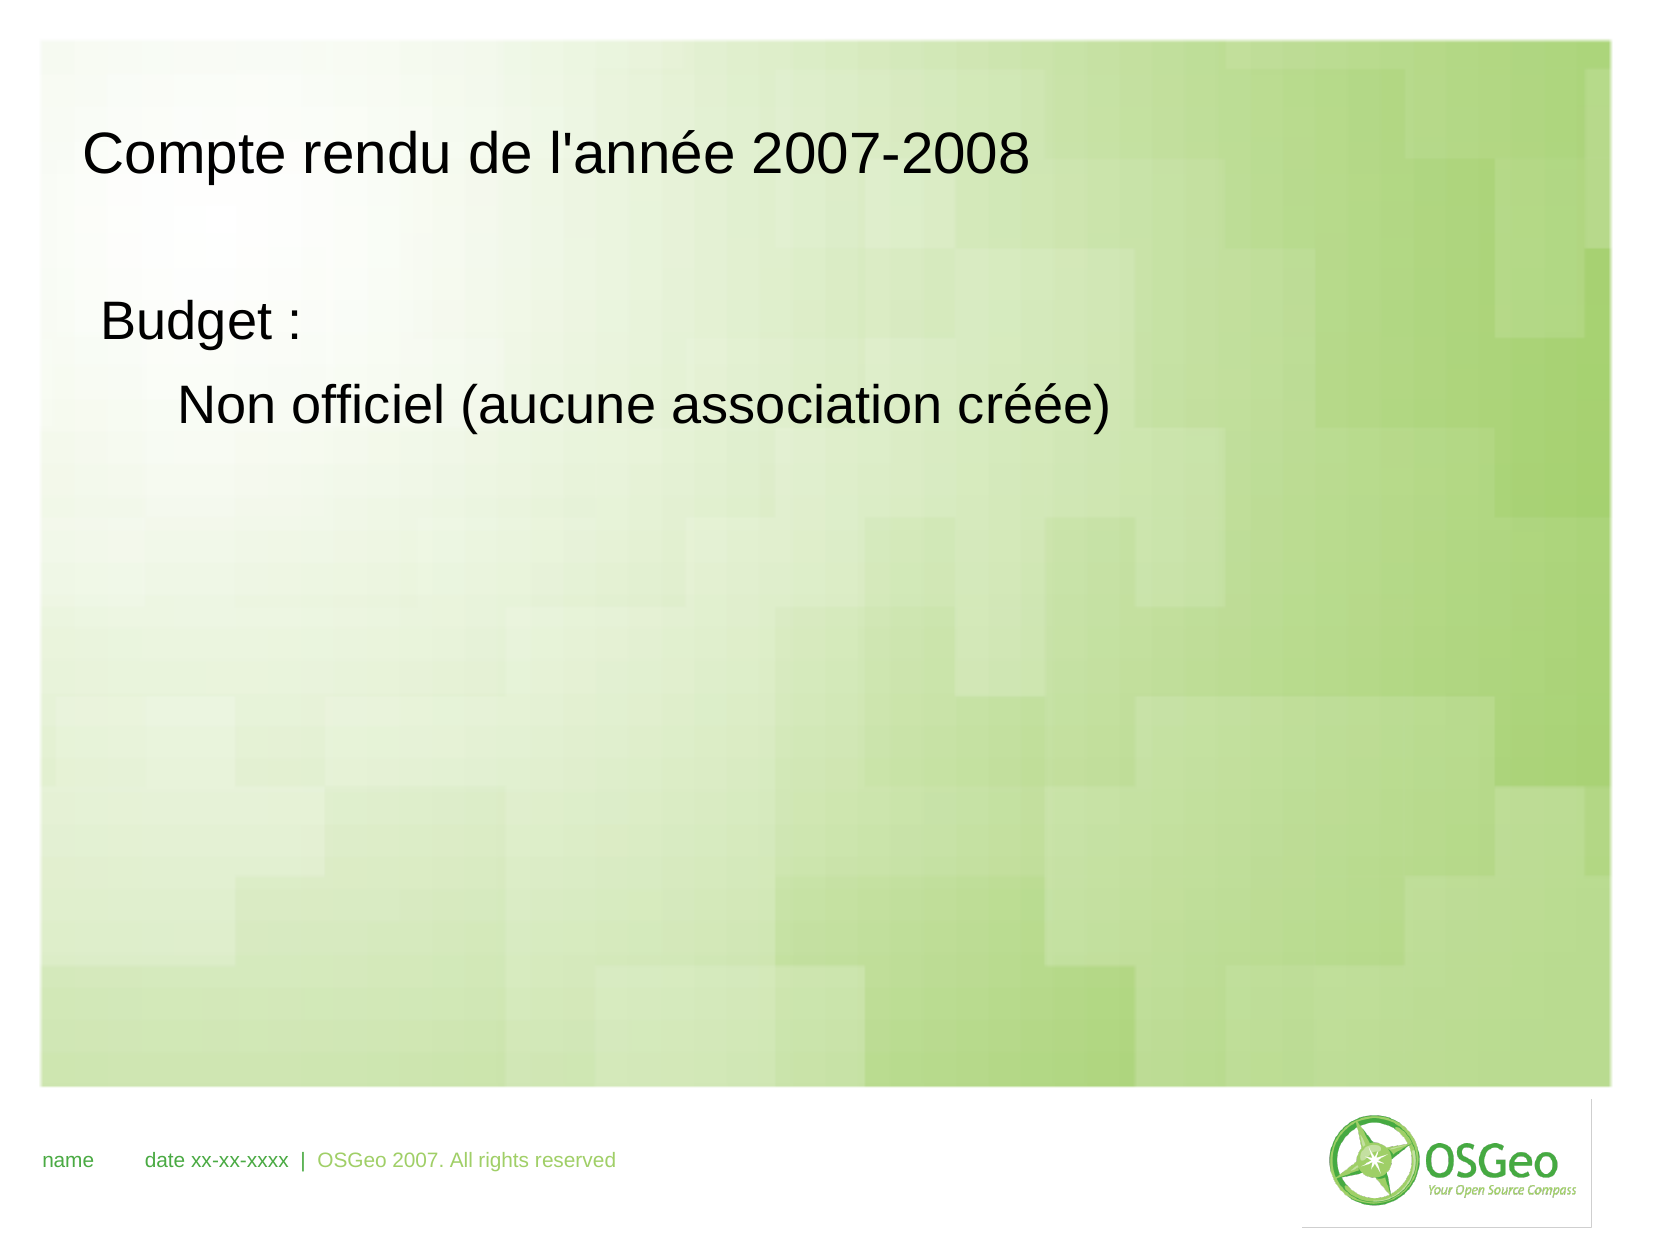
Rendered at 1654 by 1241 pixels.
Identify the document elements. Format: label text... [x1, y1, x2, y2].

list Budget : Non officiel (aucune association créée) [82, 290, 1571, 1109]
picture [0, 1, 1654, 1239]
title Compte rendu de l'année 2007-2008 [82, 49, 1571, 257]
